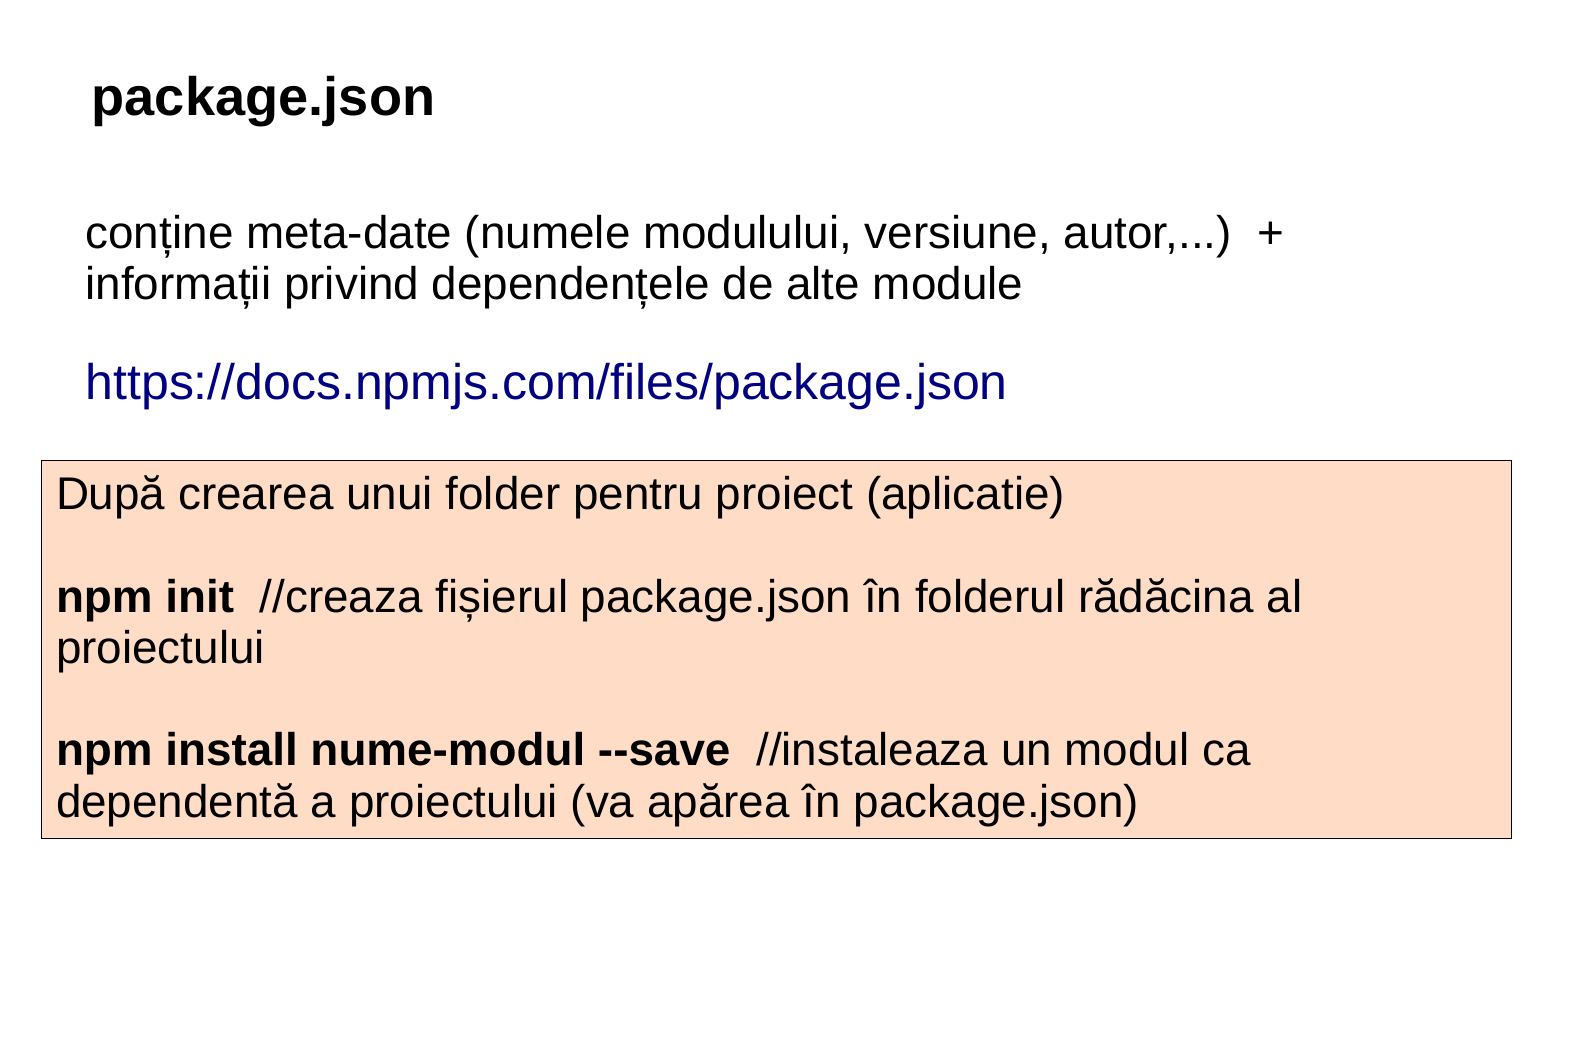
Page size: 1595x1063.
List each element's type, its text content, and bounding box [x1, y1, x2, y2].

text_box După crearea unui folder pentru proiect (aplicatie) npm init //creaza fișierul package.json în folderul rădăcina al proiectului npm install nume-modul --save //instaleaza un modul ca dependentă a proiectului (va apărea în package.json) [41, 460, 1512, 839]
text_box conține meta-date (numele modulului, versiune, autor,...) + informații privind dependențele de alte module https://docs.npmjs.com/files/package.json [70, 199, 1477, 418]
text_box package.json [76, 59, 451, 135]
